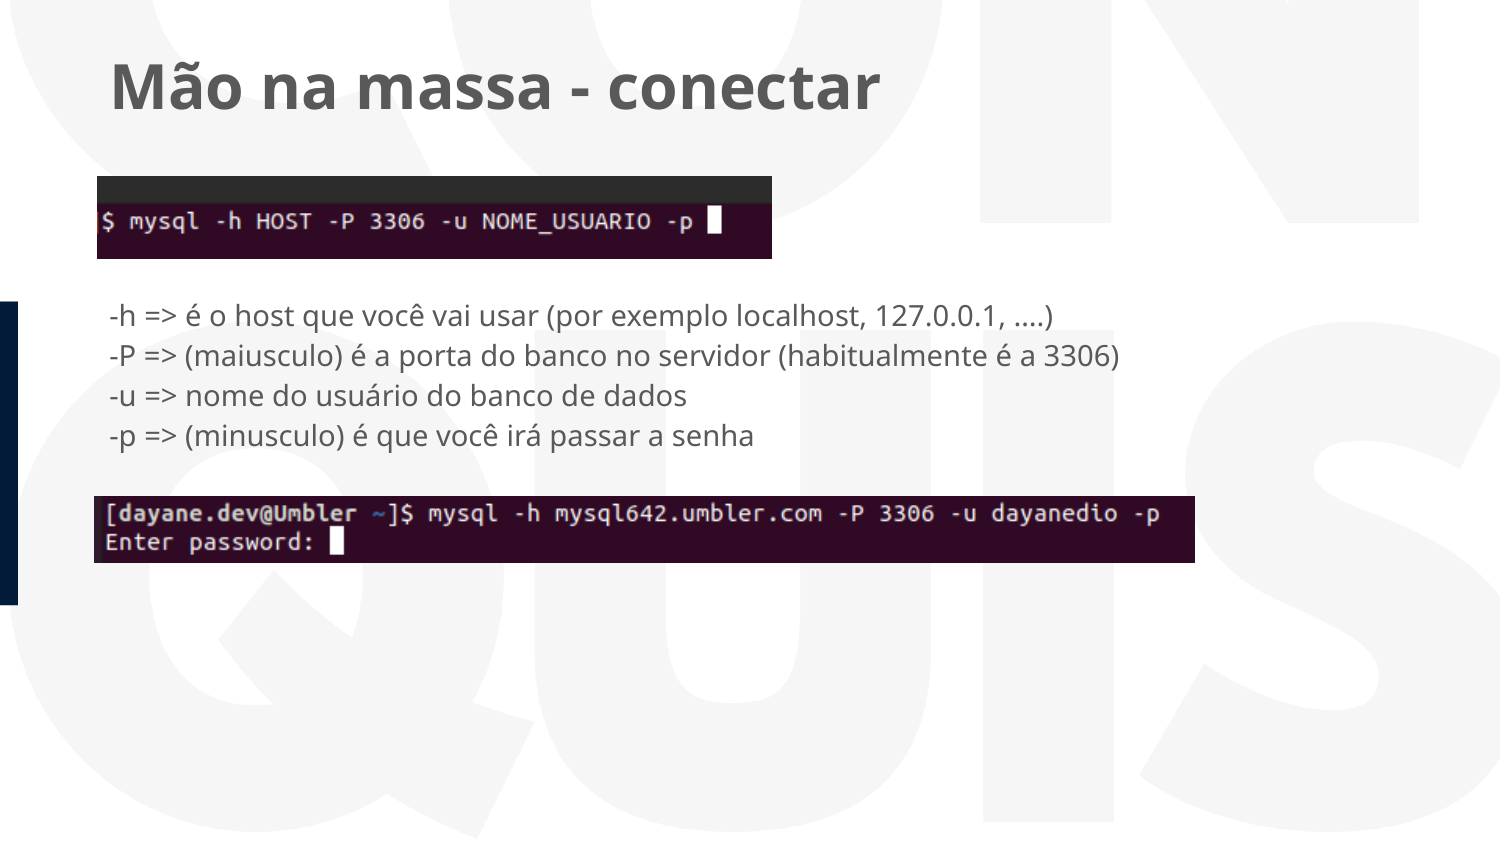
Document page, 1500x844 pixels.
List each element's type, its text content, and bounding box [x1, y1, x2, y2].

picture [0, 0, 1500, 844]
list Mão na massa - conectar [97, 38, 1440, 140]
text_box -h => é o host que você vai usar (por exemplo localhost, 127.0.0.1, ….) -P => (maiusculo) é a porta do banco no servidor (habitualmente é a 3306) -u => nome do usuário do banco de dados -p => (minusculo) é que você irá passar a senha [94, 277, 1443, 468]
